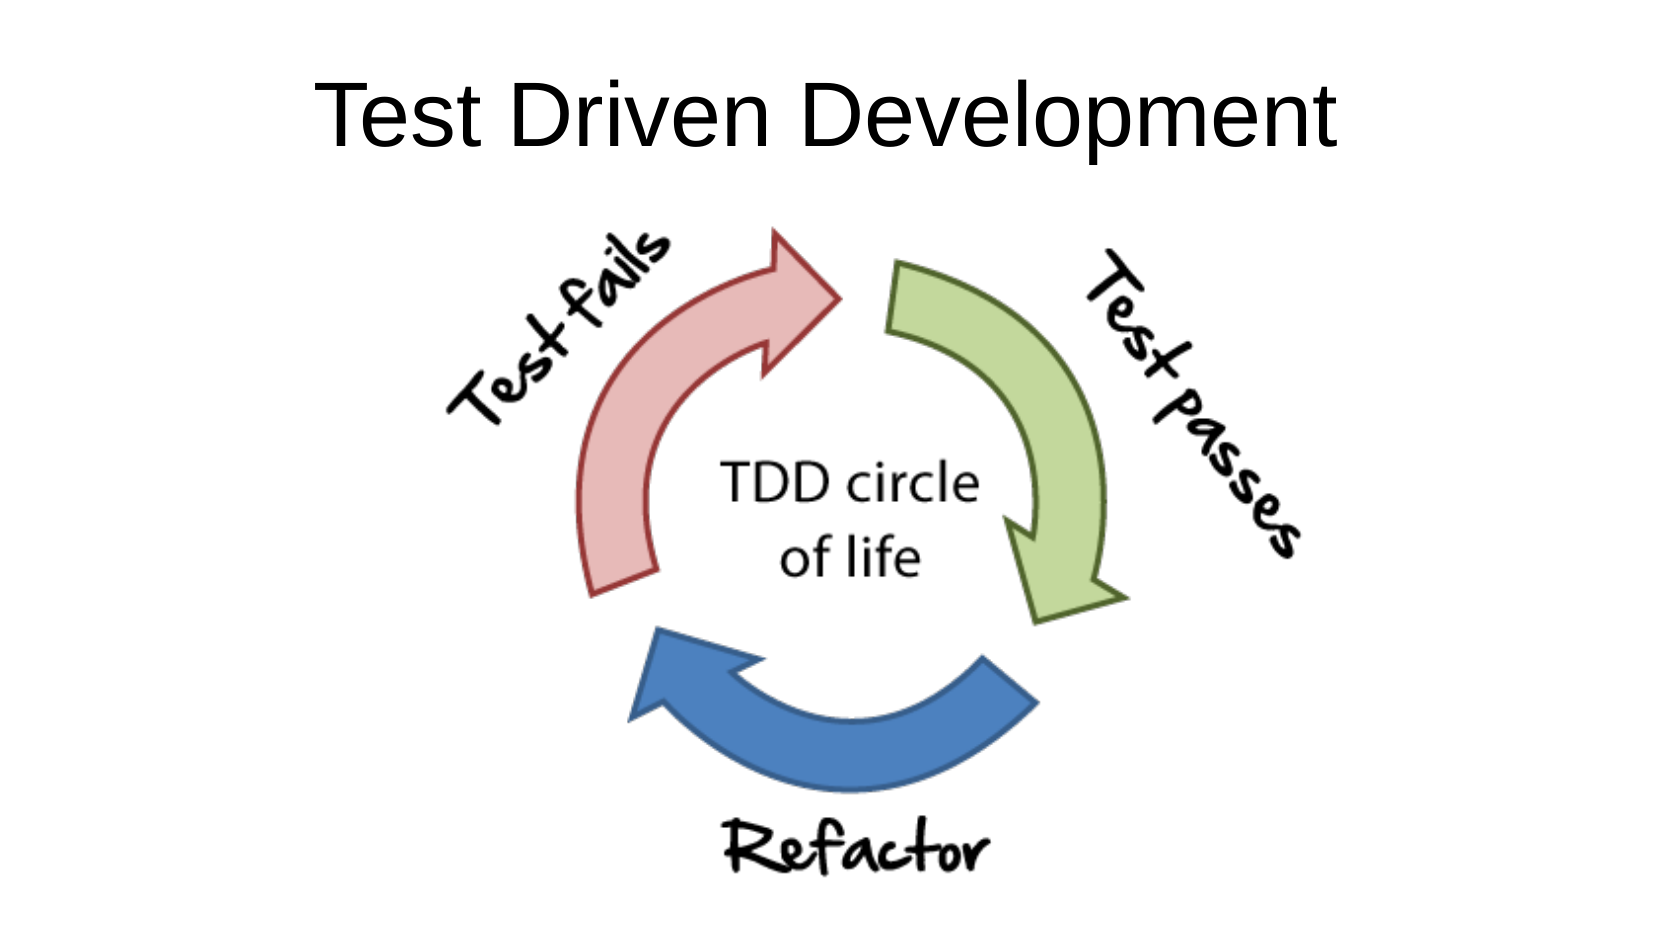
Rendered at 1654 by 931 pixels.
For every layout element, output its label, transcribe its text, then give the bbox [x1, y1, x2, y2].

picture [415, 174, 1352, 909]
title Test Driven Development [82, 37, 1571, 193]
